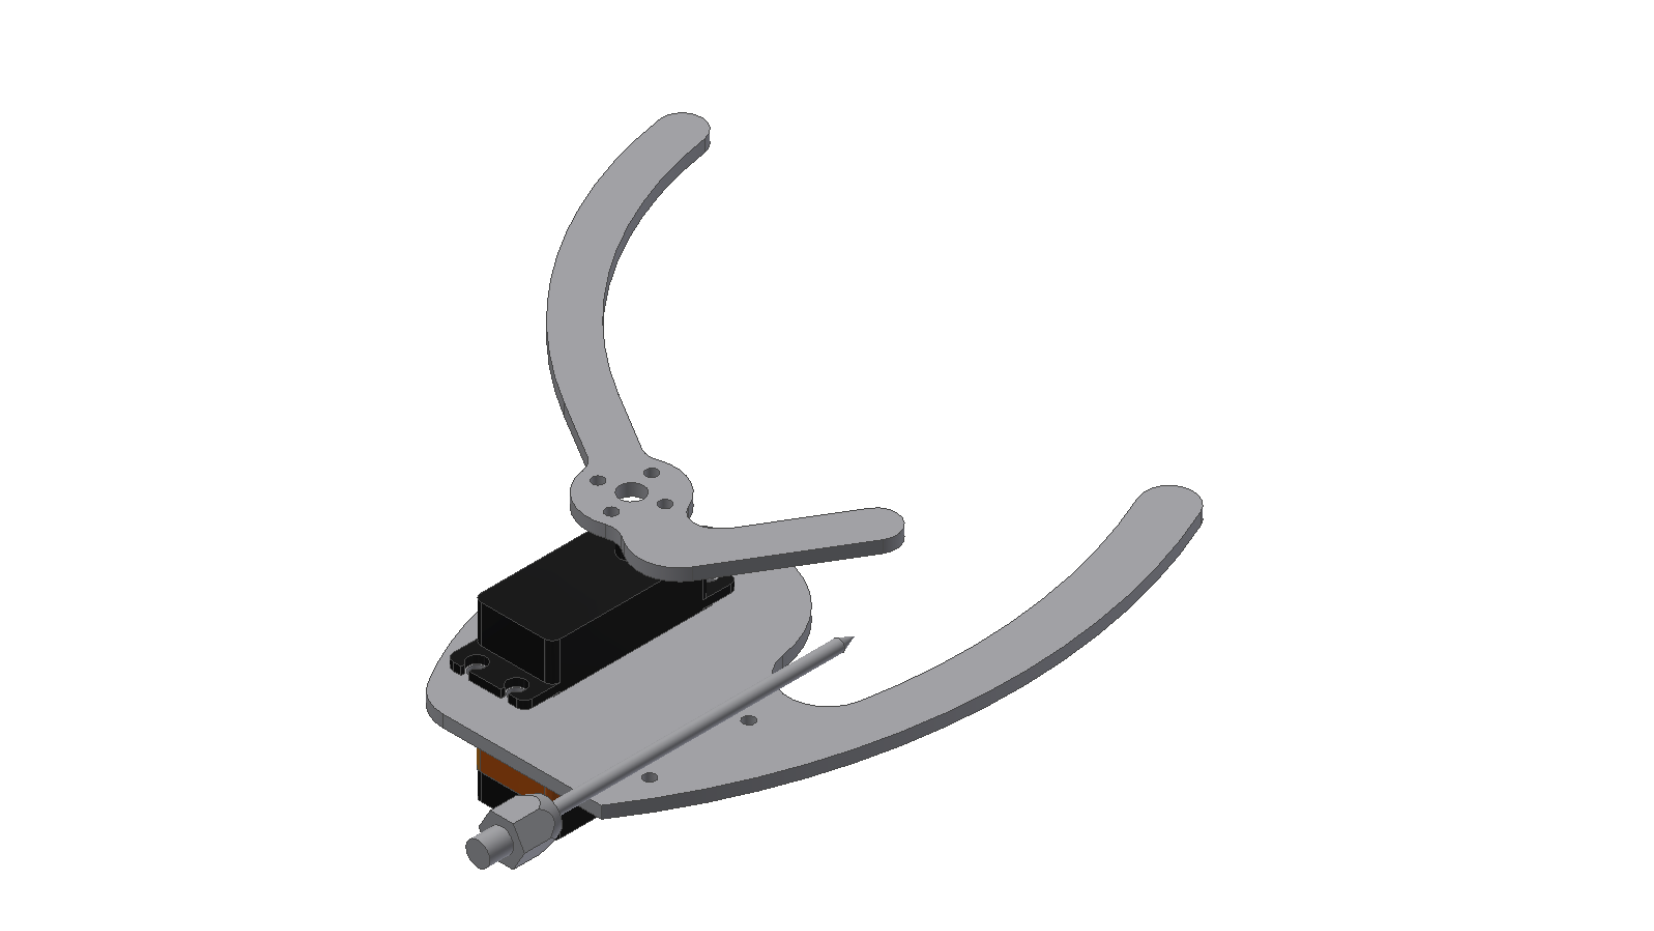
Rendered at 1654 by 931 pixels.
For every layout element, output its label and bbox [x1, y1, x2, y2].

picture [283, 78, 1301, 910]
